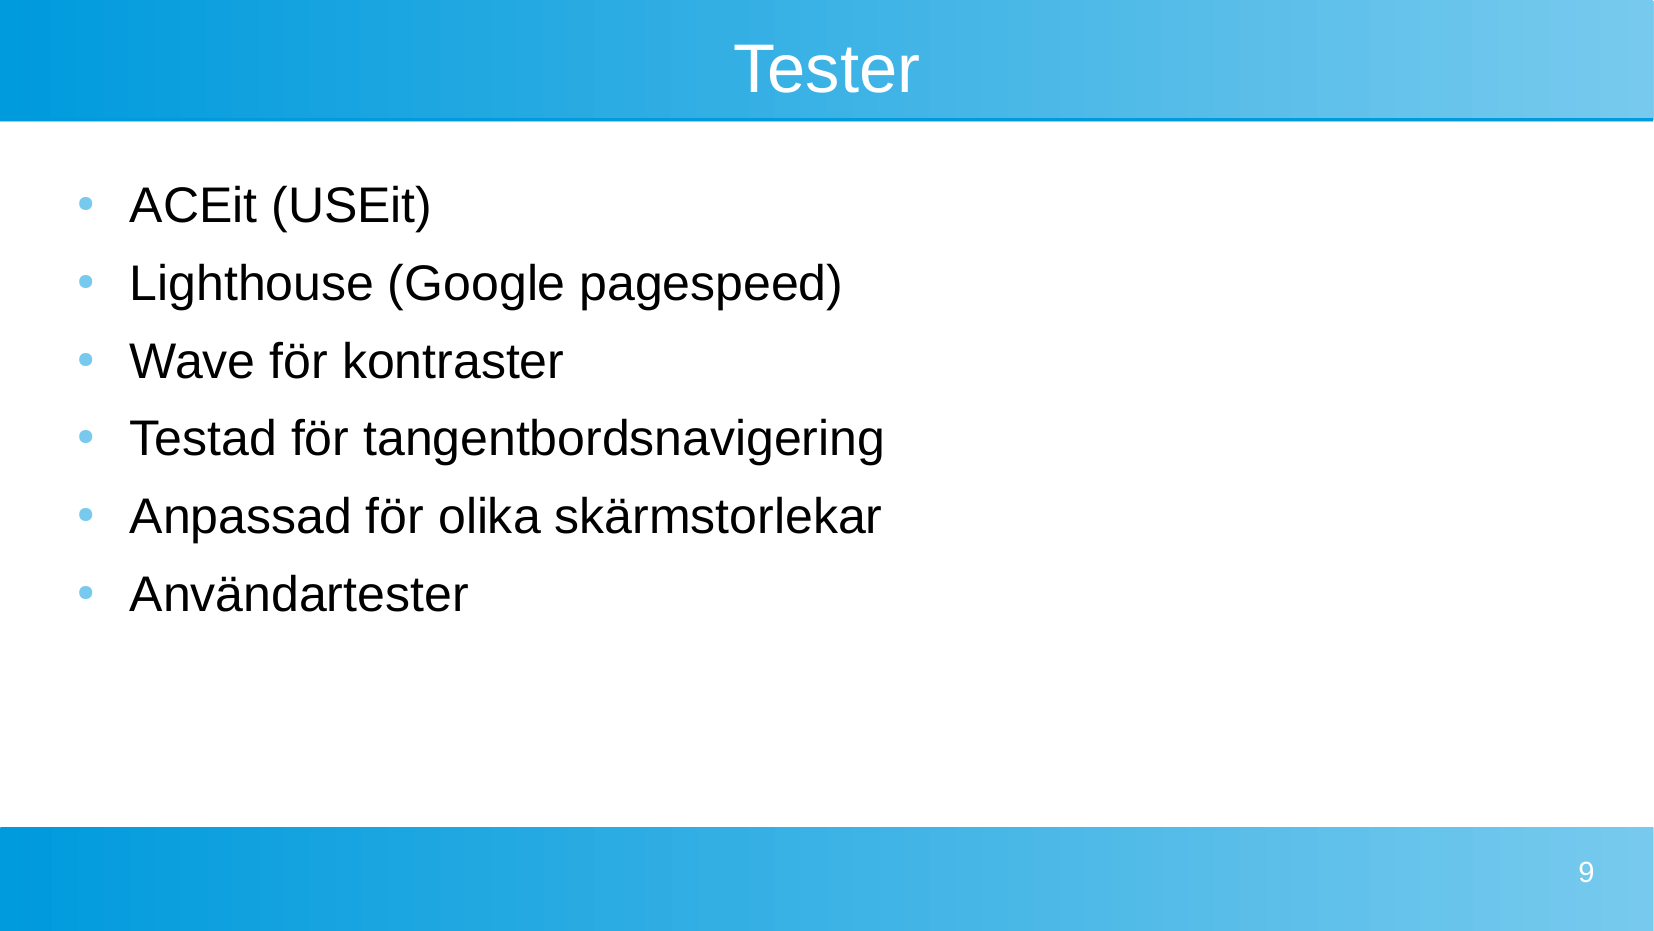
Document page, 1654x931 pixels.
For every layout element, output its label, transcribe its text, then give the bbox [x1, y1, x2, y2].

list ACEit (USEit) Lighthouse (Google pagespeed) Wave för kontraster Testad för tangentbordsnavigering Anpassad för olika skärmstorlekar Användartester [59, 177, 1595, 768]
title Tester [59, 29, 1595, 108]
